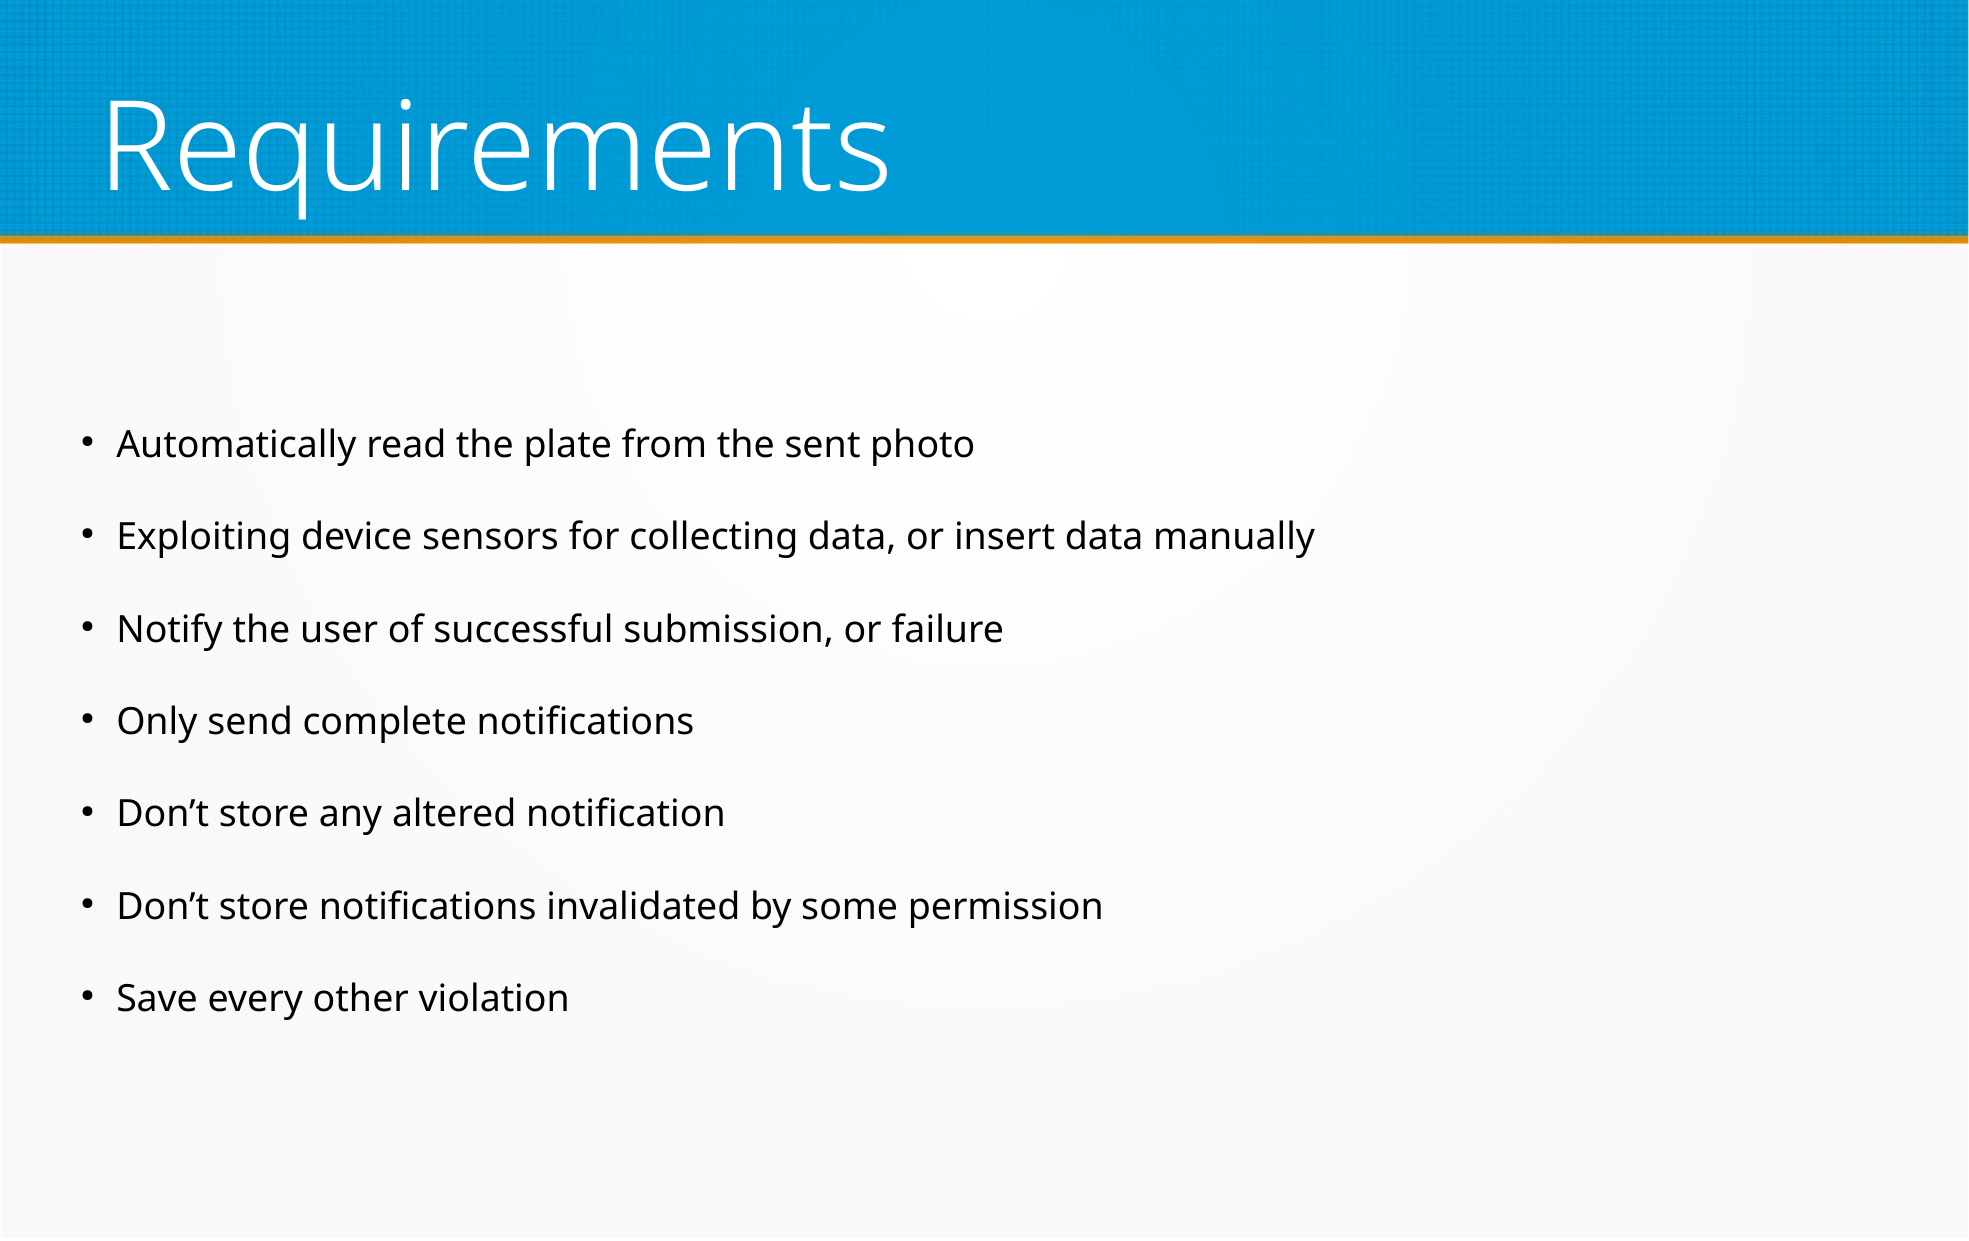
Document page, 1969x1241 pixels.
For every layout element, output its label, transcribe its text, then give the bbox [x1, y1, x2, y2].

text_box Automatically read the plate from the sent photo Exploiting device sensors for collecting data, or insert data manually Notify the user of successful submission, or failure Only send complete notifications Don’t store any altered notification Don’t store notifications invalidated by some permission Save every other violation [75, 345, 1816, 1096]
title Requirements [98, 19, 1870, 227]
picture [0, 233, 1969, 1241]
